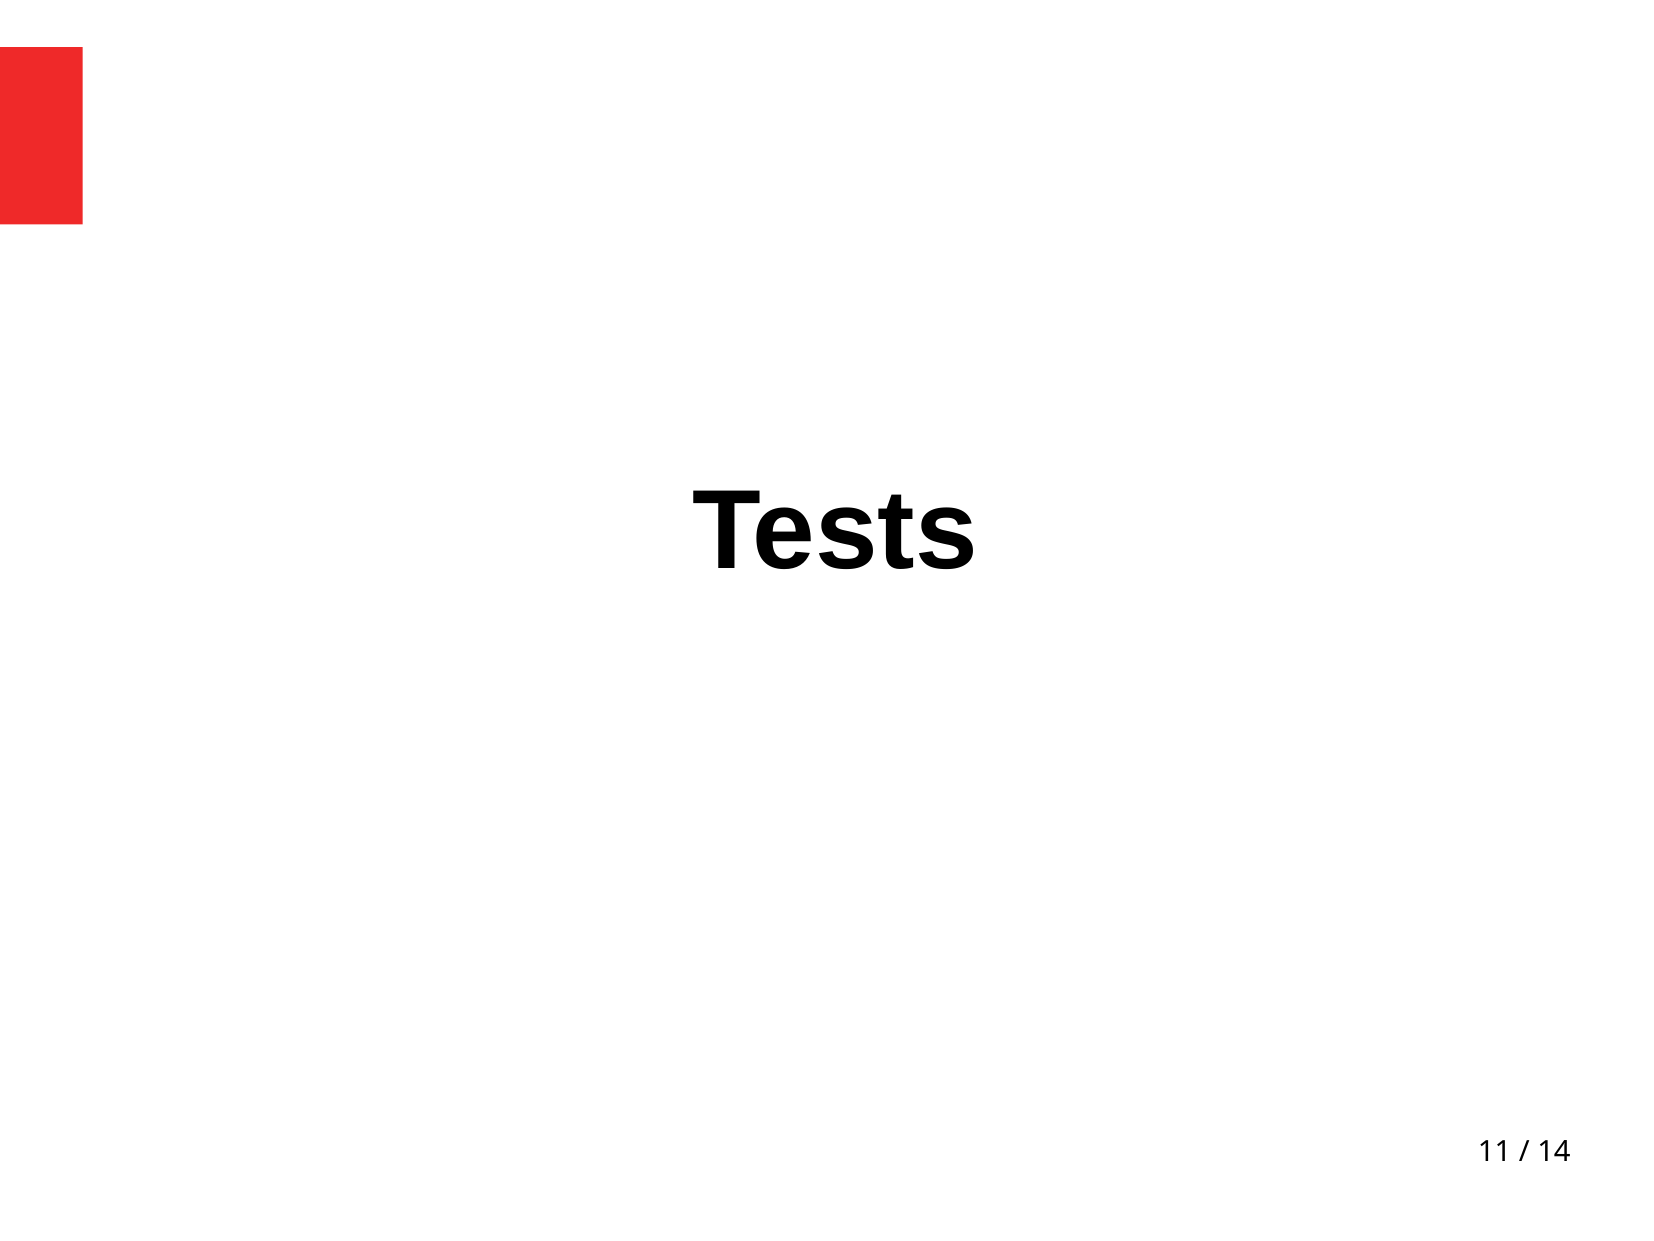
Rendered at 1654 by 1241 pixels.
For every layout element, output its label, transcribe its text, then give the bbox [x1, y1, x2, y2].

subtitle Tests [118, 49, 1571, 1010]
